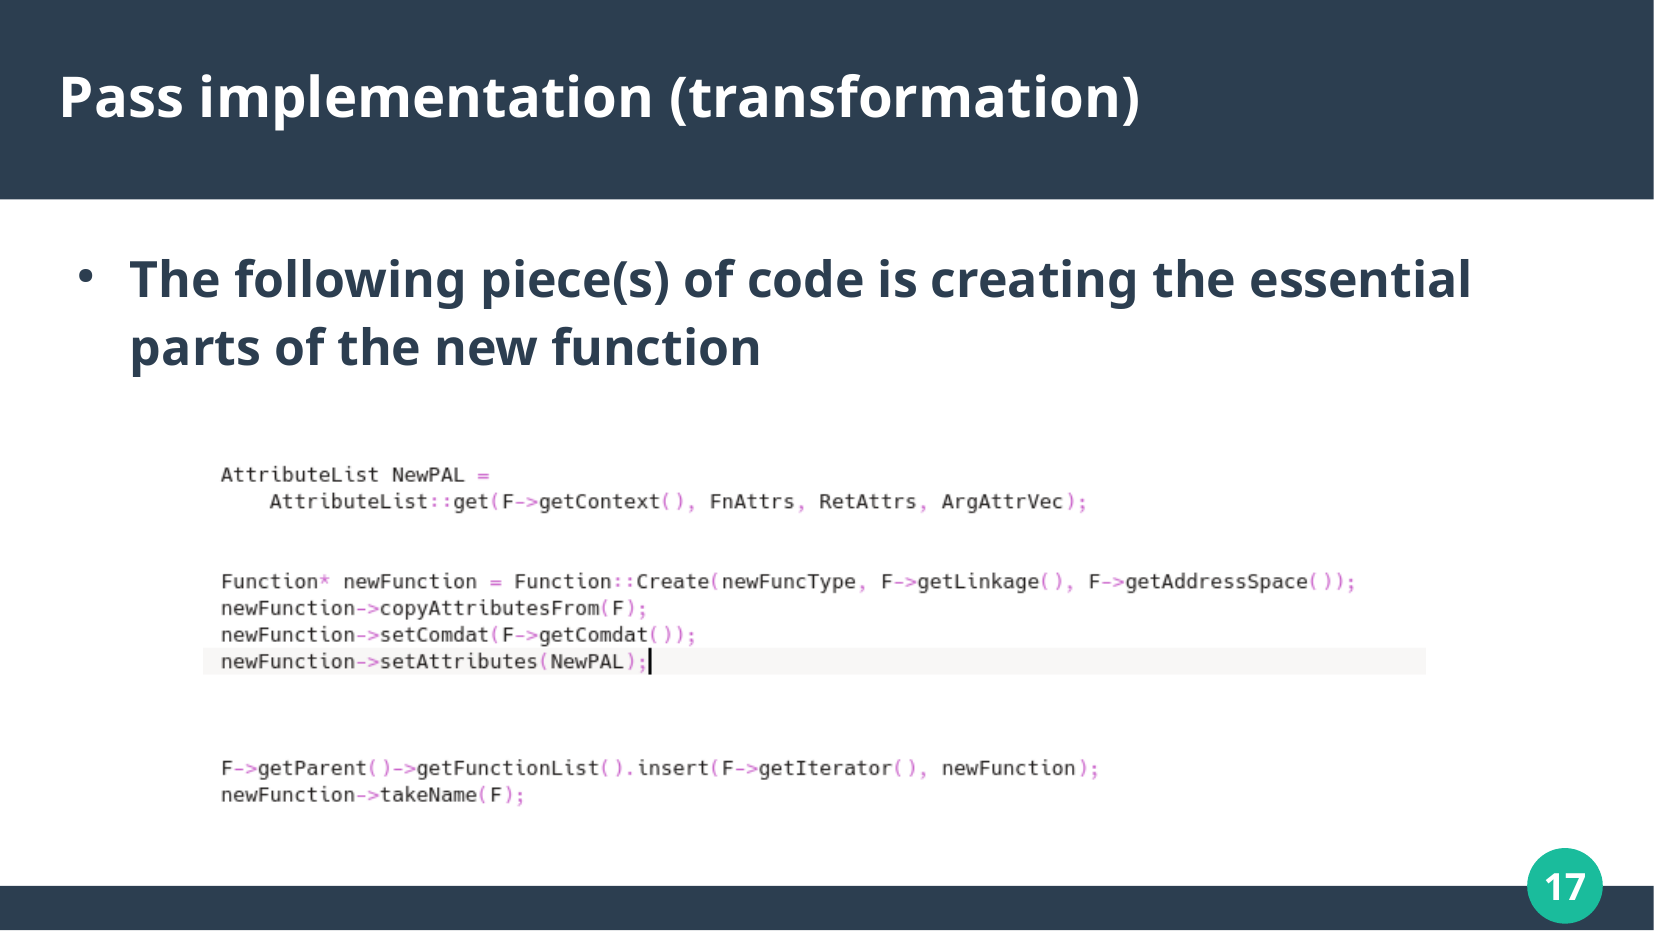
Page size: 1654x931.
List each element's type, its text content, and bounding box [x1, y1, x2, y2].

picture [203, 449, 1426, 827]
title Pass implementation (transformation) [59, 37, 1595, 155]
list The following piece(s) of code is creating the essential parts of the new function [59, 243, 1595, 864]
